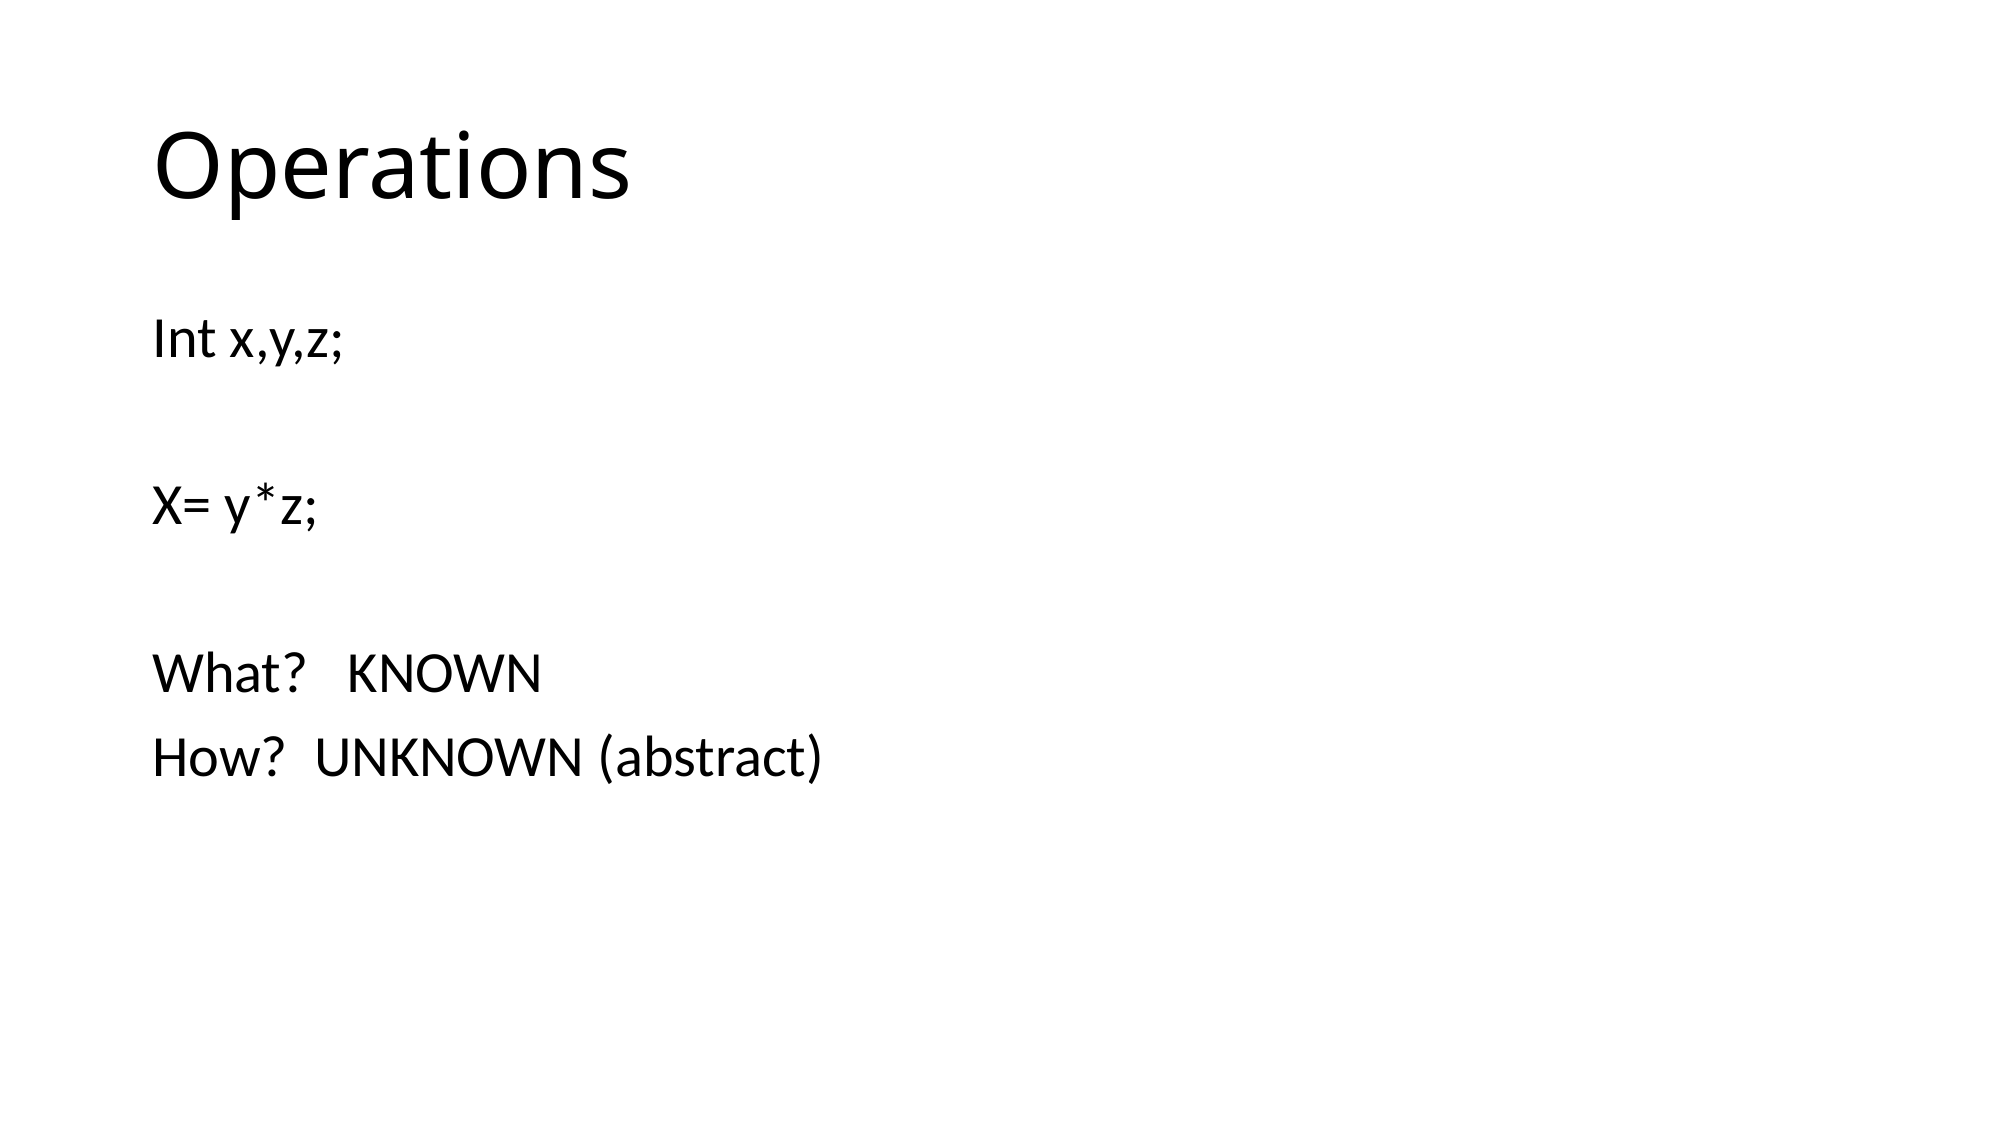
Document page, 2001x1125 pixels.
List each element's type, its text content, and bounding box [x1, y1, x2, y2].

title Operations [137, 59, 1863, 278]
list Int x,y,z; X= y*z; What? KNOWN How? UNKNOWN (abstract) [137, 299, 1863, 1014]
